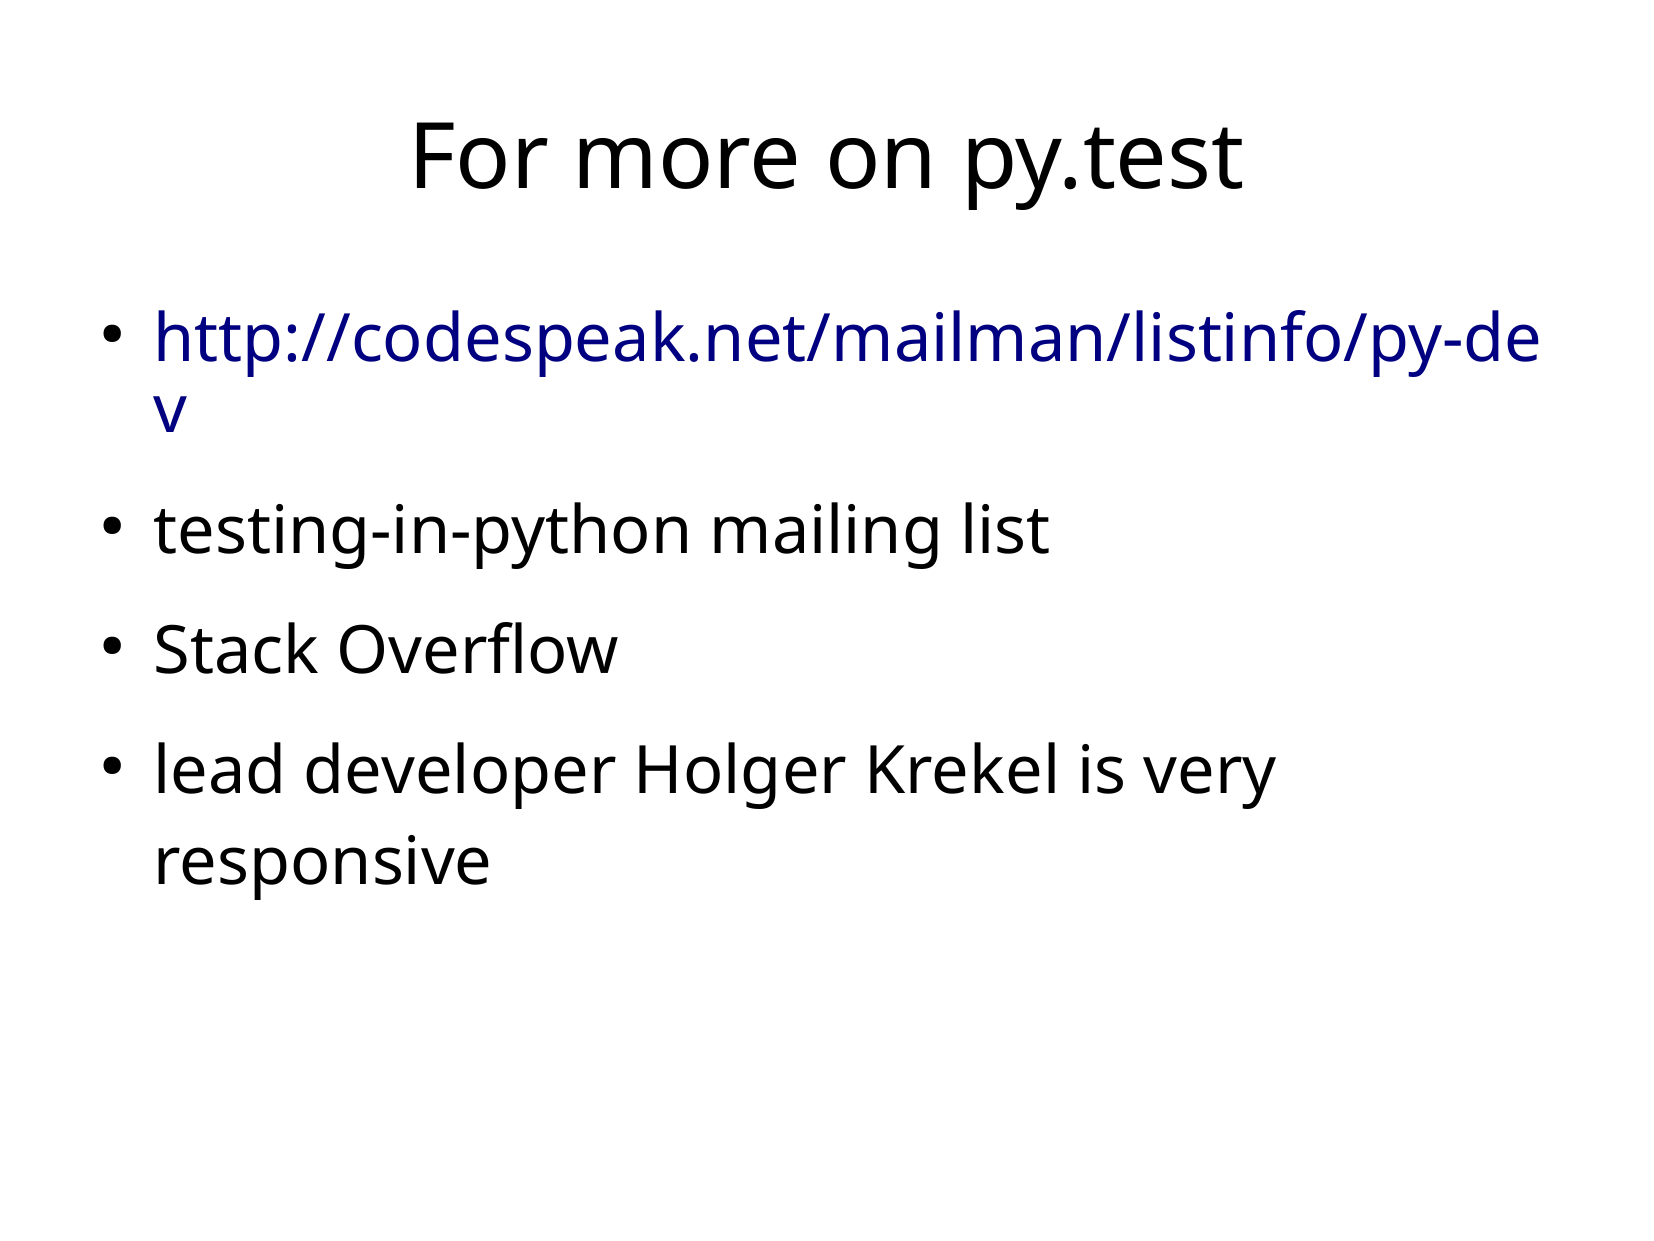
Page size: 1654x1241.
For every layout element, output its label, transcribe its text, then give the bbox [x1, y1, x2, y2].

list http://codespeak.net/mailman/listinfo/py-dev testing-in-python mailing list Stack Overflow lead developer Holger Krekel is very responsive [82, 290, 1571, 1010]
title For more on py.test [82, 49, 1571, 257]
